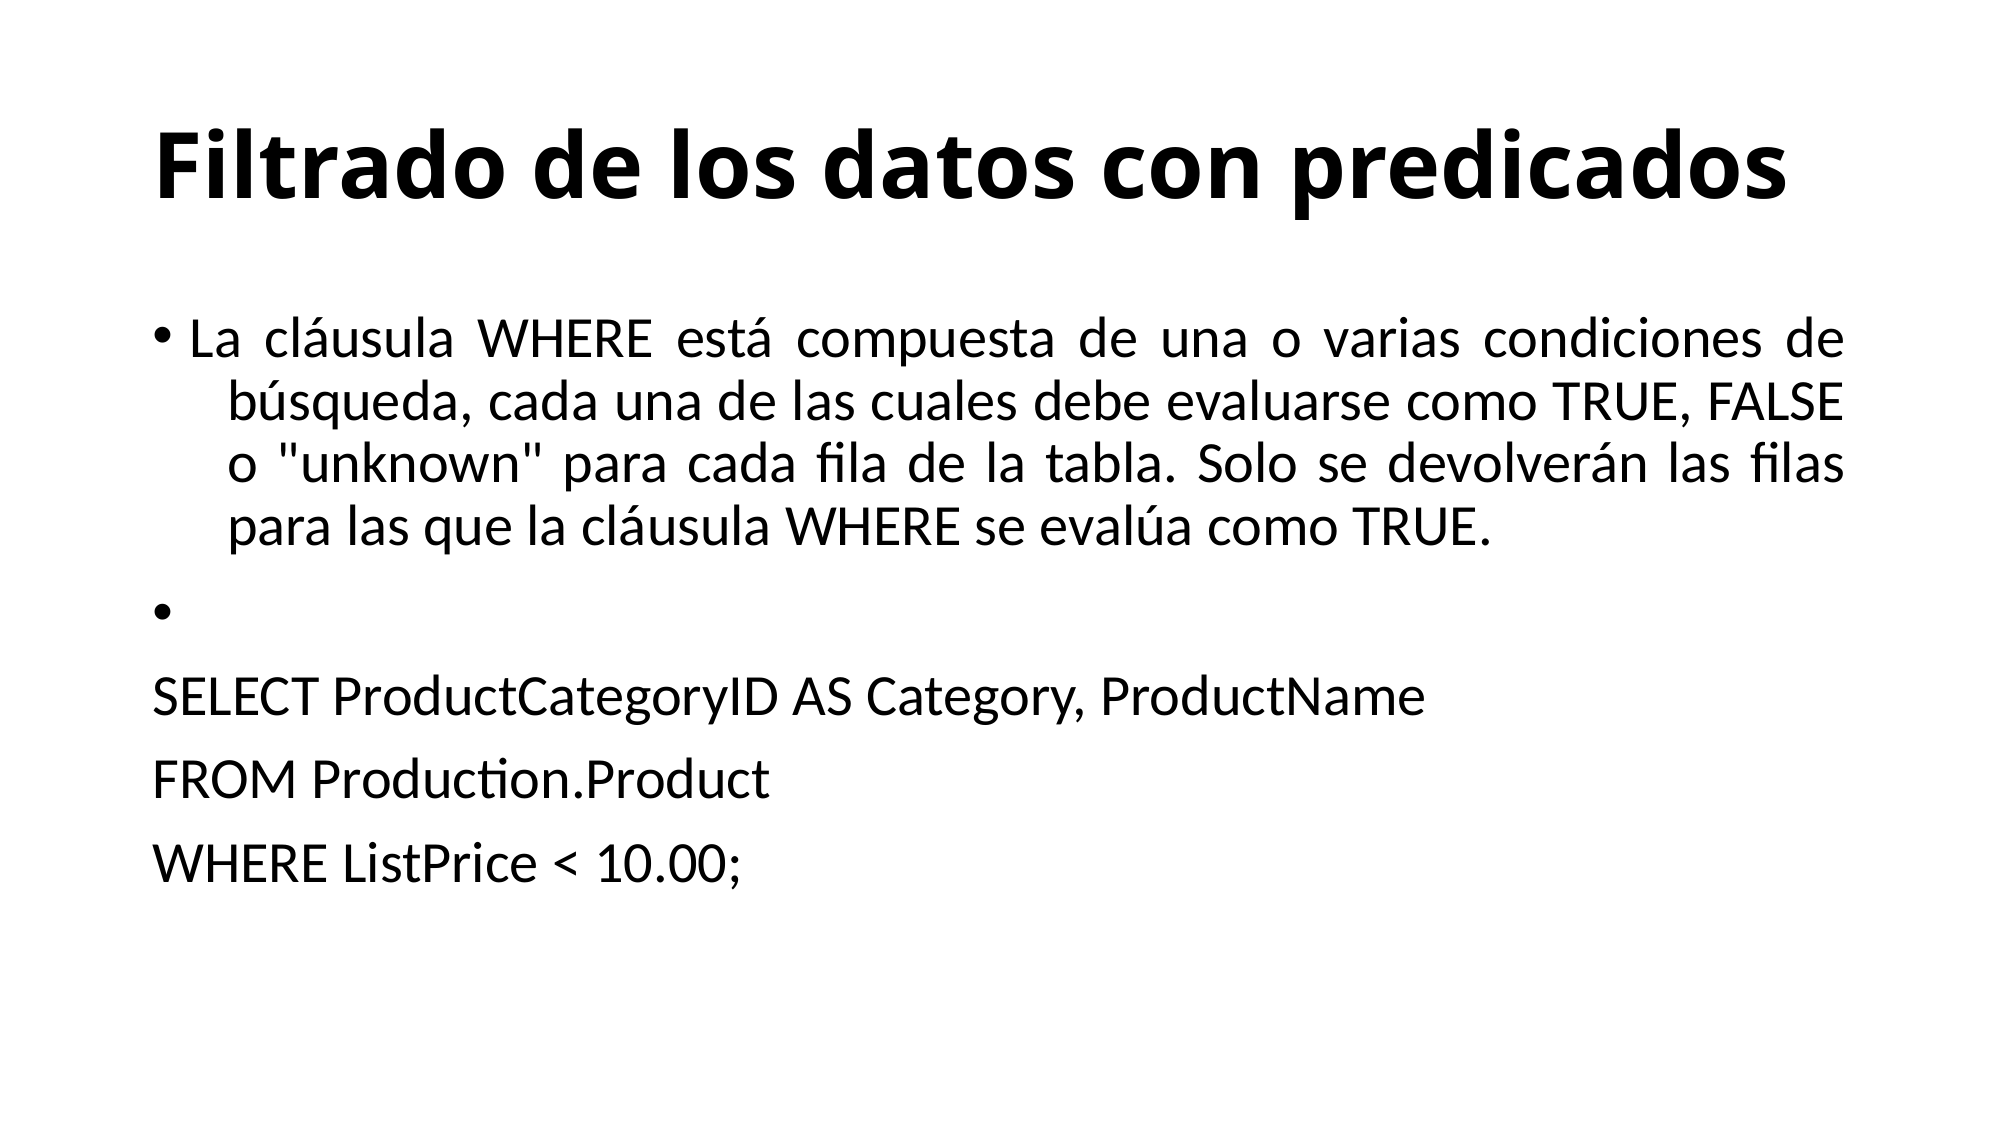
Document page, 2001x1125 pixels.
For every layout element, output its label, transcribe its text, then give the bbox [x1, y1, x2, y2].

title Filtrado de los datos con predicados [137, 59, 1863, 278]
list La cláusula WHERE está compuesta de una o varias condiciones de búsqueda, cada una de las cuales debe evaluarse como TRUE, FALSE o "unknown" para cada fila de la tabla. Solo se devolverán las filas para las que la cláusula WHERE se evalúa como TRUE. SELECT ProductCategoryID AS Category, ProductName FROM Production.Product WHERE ListPrice < 10.00; [137, 299, 1863, 1014]
